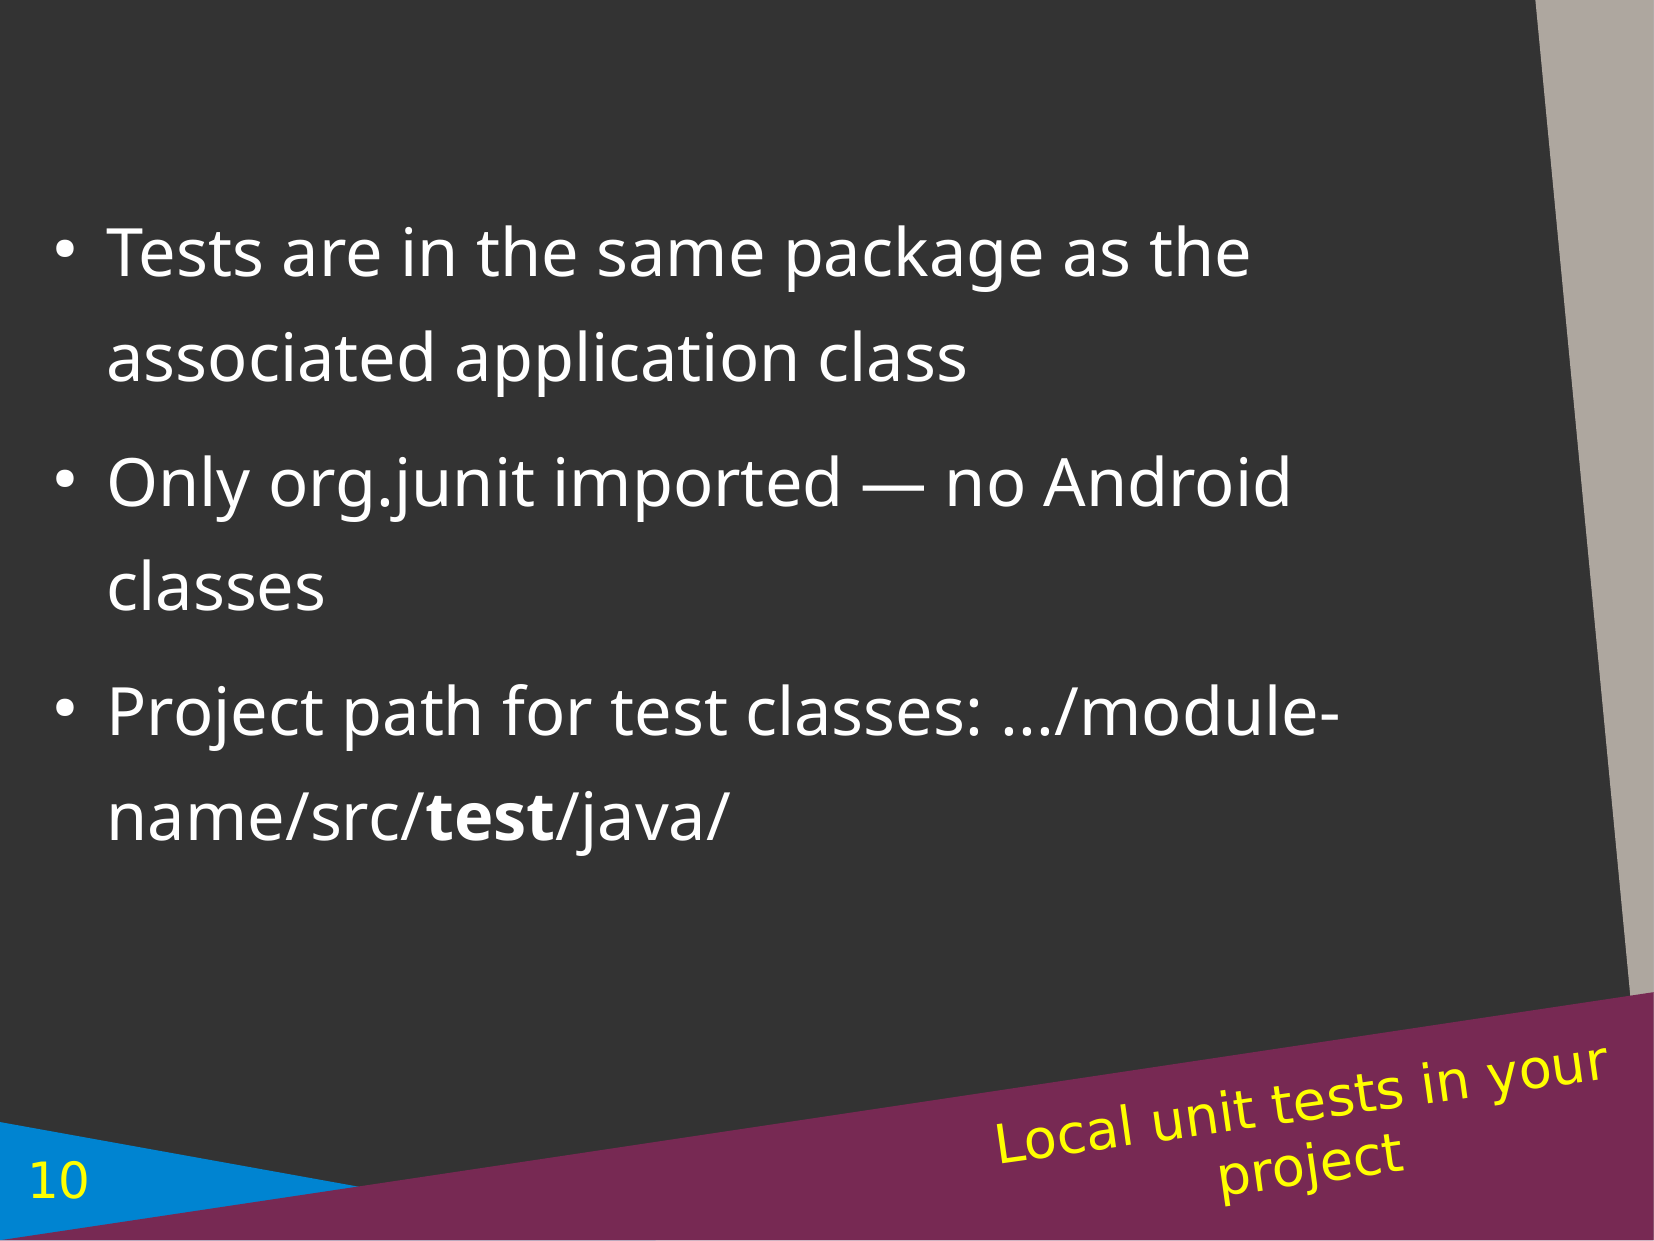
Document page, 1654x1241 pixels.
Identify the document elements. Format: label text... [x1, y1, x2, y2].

title Local unit tests in your project [956, 995, 1654, 1241]
list Tests are in the same package as the associated application class Only org.junit imported — no Android classes Project path for test classes: .../module-name/src/test/java/ [35, 59, 1524, 993]
